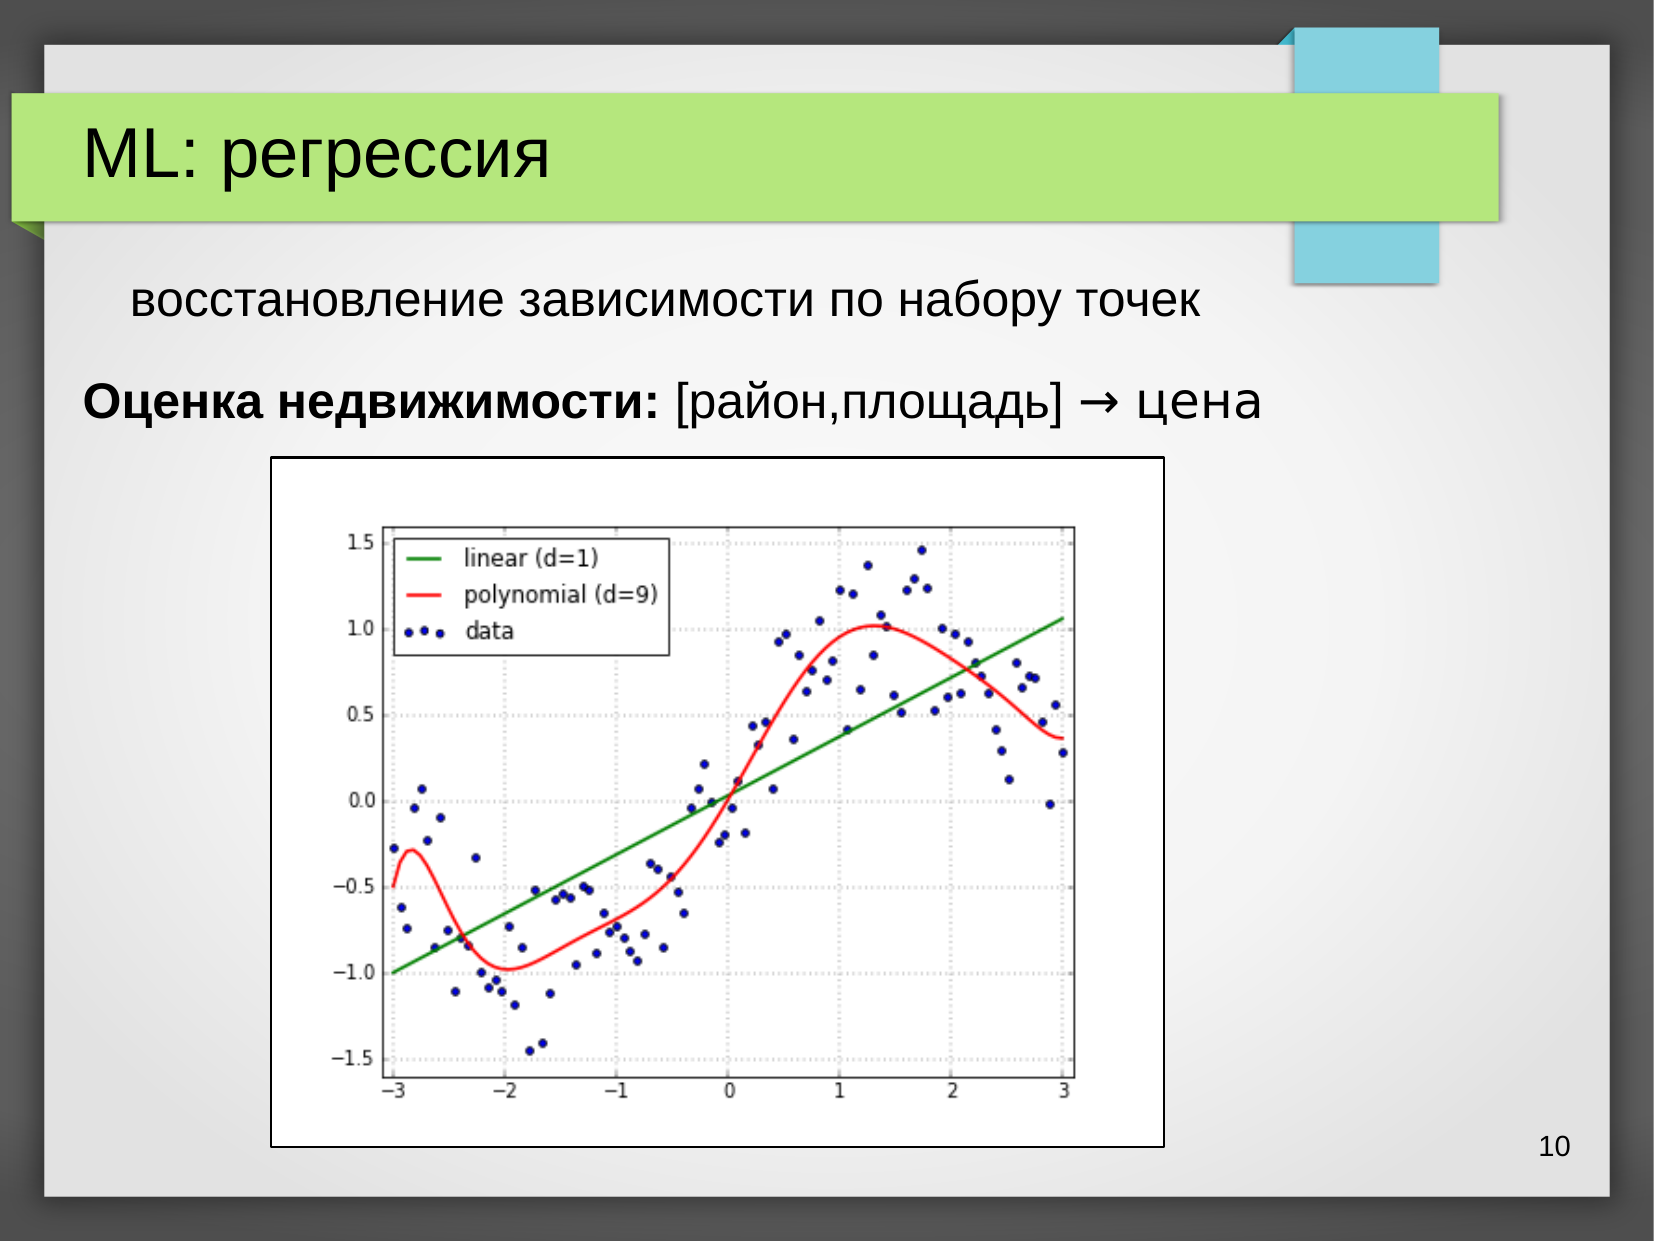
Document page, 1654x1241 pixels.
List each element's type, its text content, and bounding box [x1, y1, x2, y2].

picture [0, 0, 1654, 1241]
text_box Оценка недвижимости: [район,площадь] → цена [82, 354, 1571, 449]
text_box восстановление зависимости по набору точек [129, 208, 1394, 354]
title ML: регрессия [82, 49, 1571, 257]
